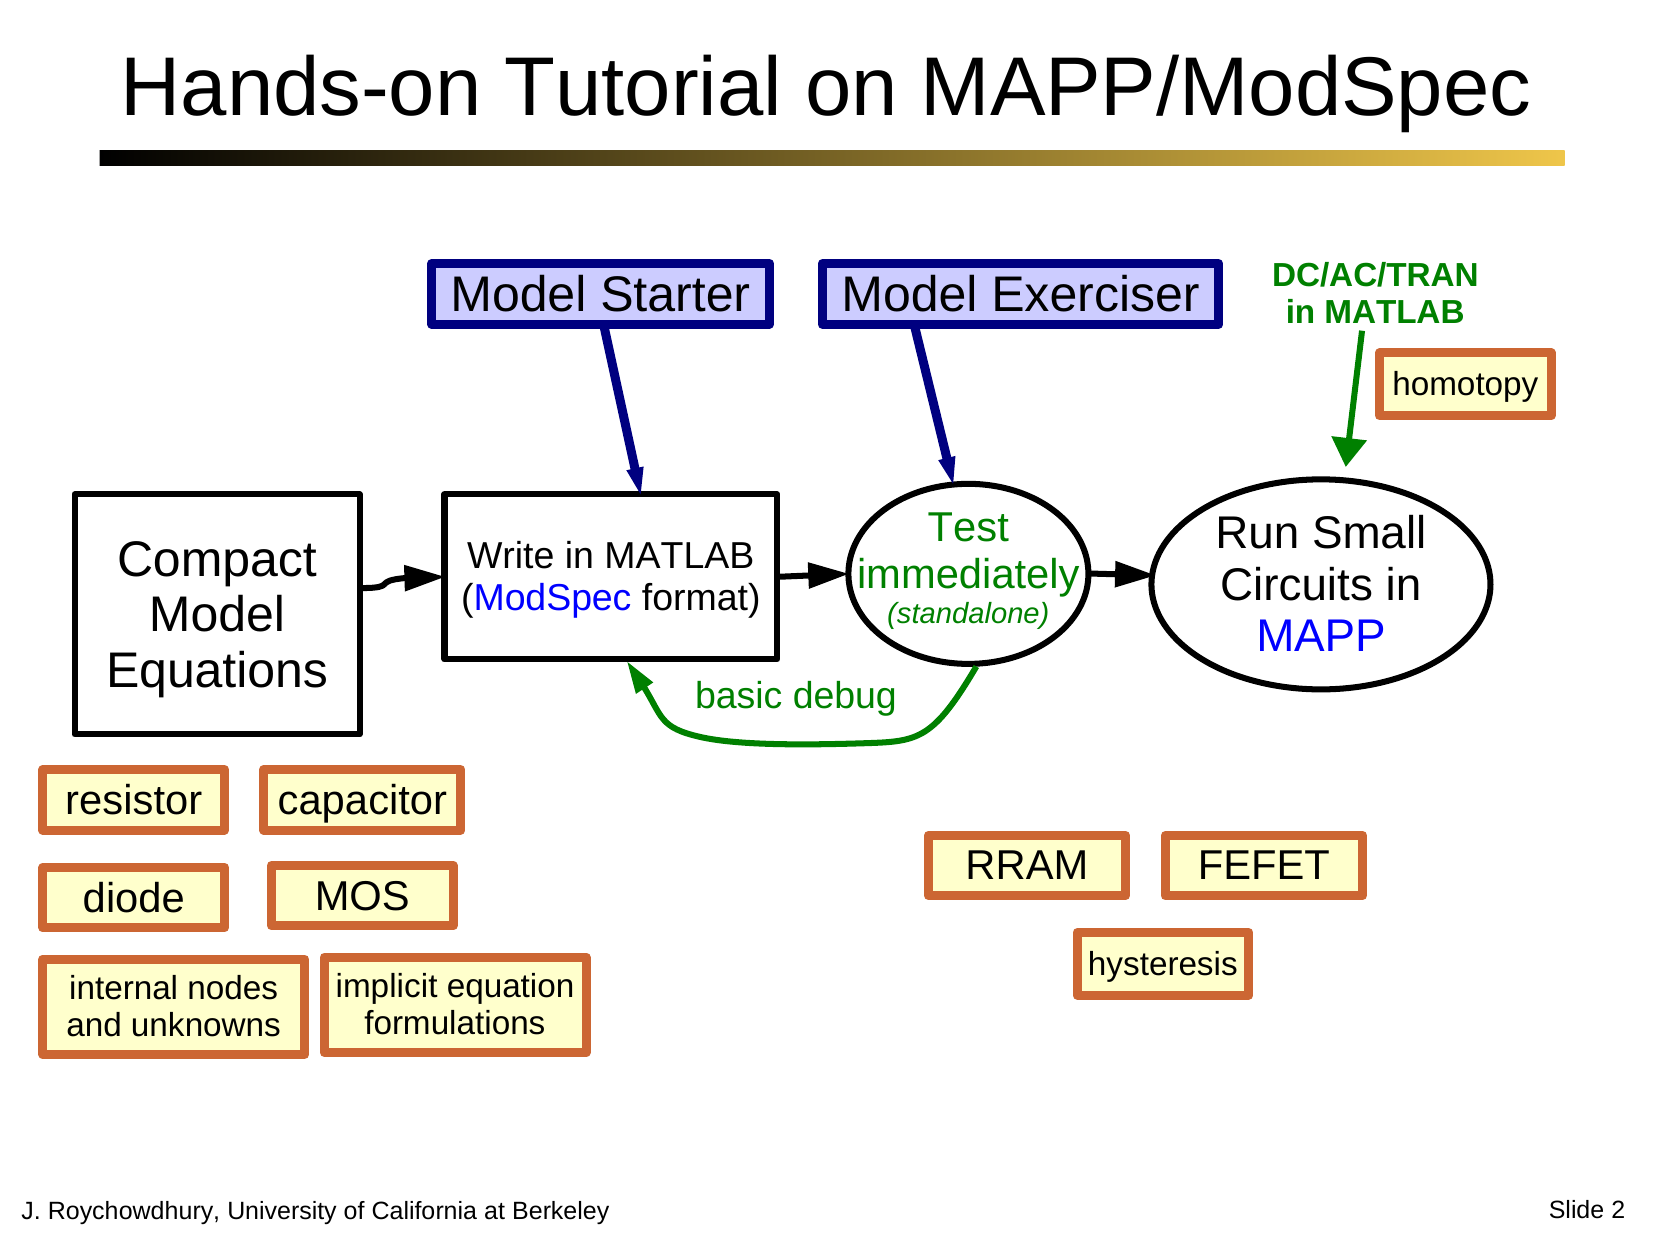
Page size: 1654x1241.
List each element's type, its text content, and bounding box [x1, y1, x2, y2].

text_box Test immediately (standalone) [848, 483, 1089, 664]
text_box Model Starter [431, 263, 770, 325]
text_box Compact Model Equations [74, 494, 360, 735]
title Hands-on Tutorial on MAPP/ModSpec [75, 27, 1578, 137]
text_box hysteresis [1077, 932, 1249, 996]
text_box homotopy [1379, 352, 1552, 416]
text_box implicit equation formulations [324, 957, 587, 1053]
text_box Model Exerciser [822, 263, 1219, 325]
text_box FEFET [1165, 835, 1363, 896]
text_box capacitor [263, 769, 461, 831]
text_box Write in MATLAB (ModSpec format) [444, 494, 778, 660]
text_box MOS [271, 865, 454, 926]
text_box DC/AC/TRAN in MATLAB [1272, 256, 1480, 331]
text_box RRAM [928, 835, 1126, 896]
text_box basic debug [695, 674, 898, 717]
text_box resistor [42, 769, 225, 831]
text_box diode [42, 867, 225, 928]
text_box internal nodes and unknowns [42, 959, 305, 1055]
text_box Run Small Circuits in MAPP [1151, 479, 1491, 690]
